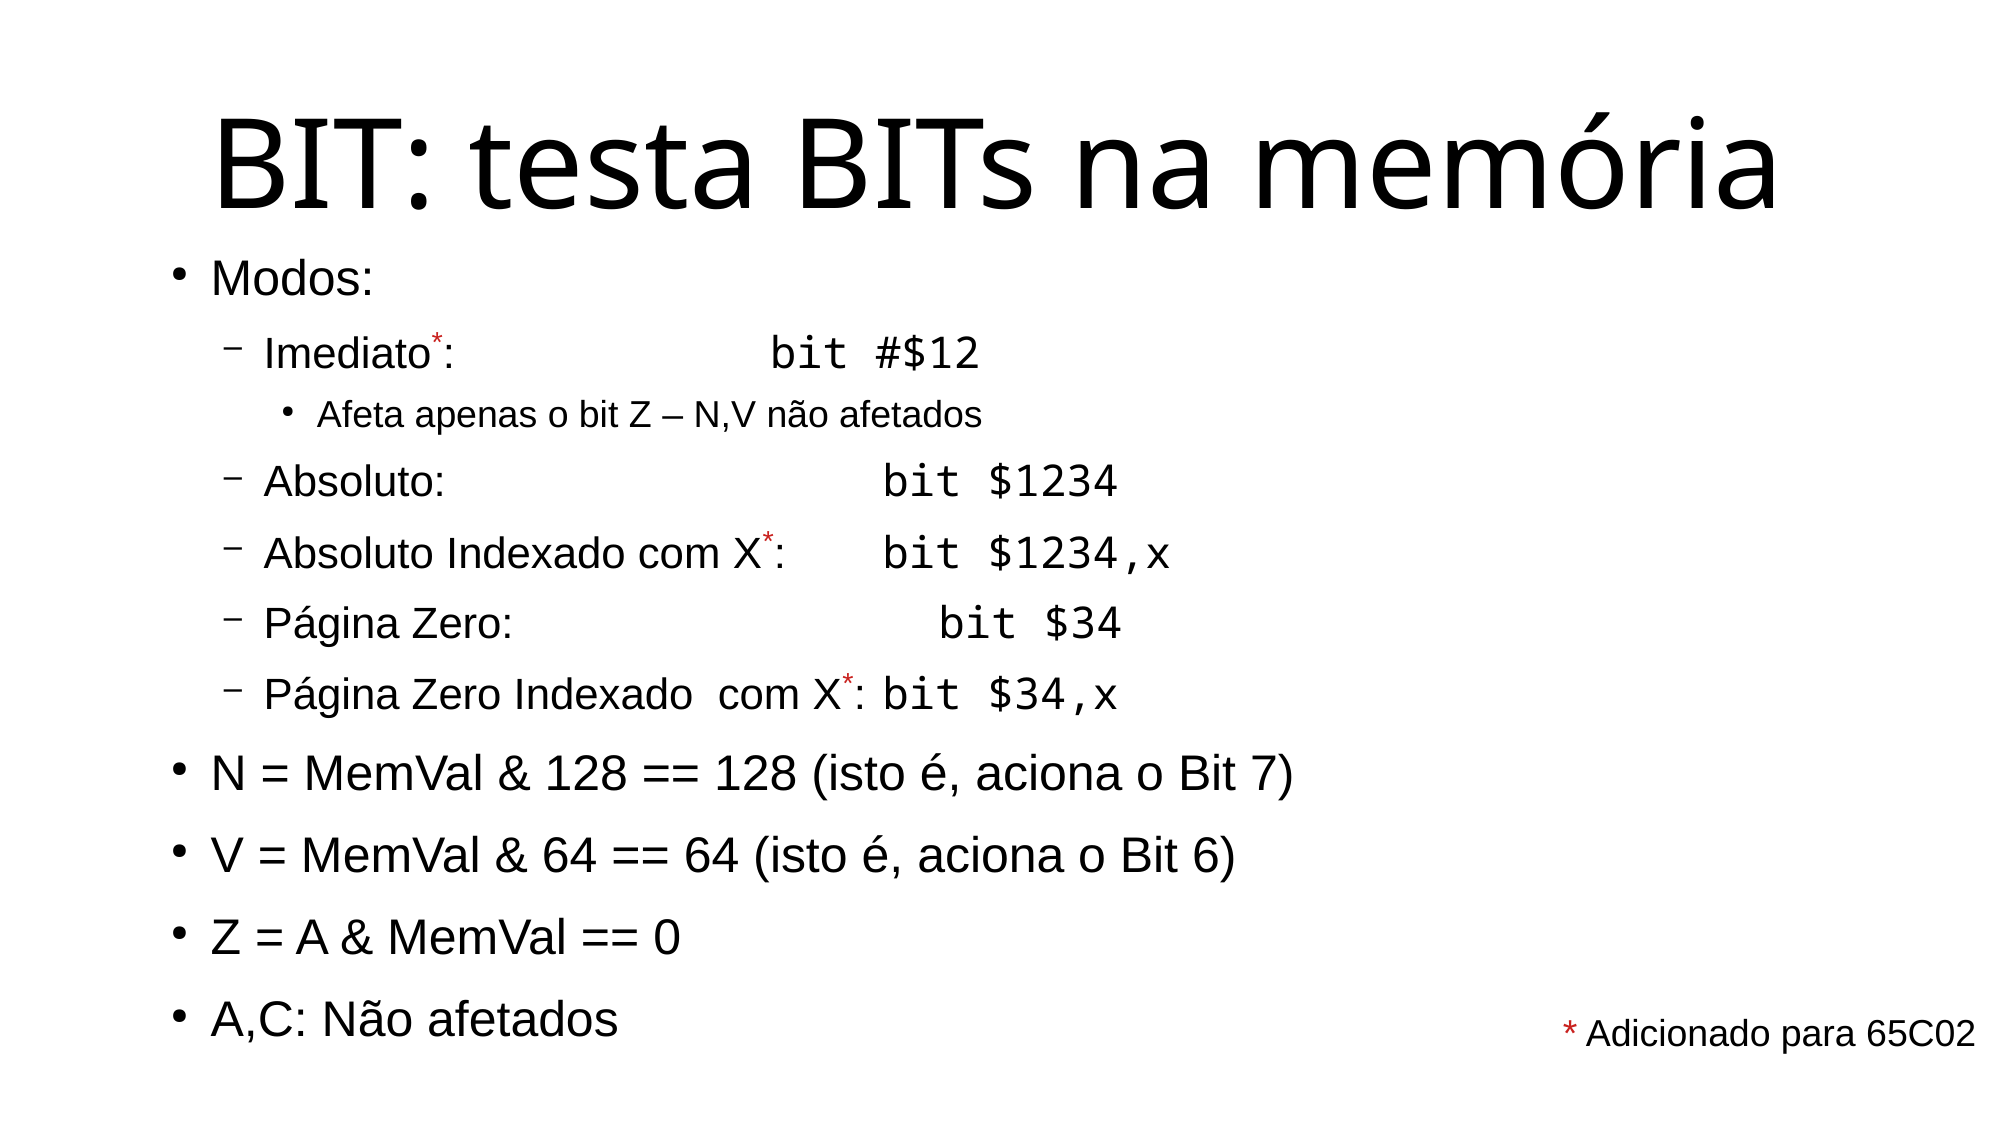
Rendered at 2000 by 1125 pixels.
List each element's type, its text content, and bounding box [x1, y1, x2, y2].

list Modos: Imediato*: bit #$12 Afeta apenas o bit Z – N,V não afetados Absoluto: bit $1234 Absoluto Indexado com X*: bit $1234,x Página Zero: bit $34 Página Zero Indexado com X*: bit $34,x N = MemVal & 128 == 128 (isto é, aciona o Bit 7) V = MemVal & 64 == 64 (isto é, aciona o Bit 6) Z = A & MemVal == 0 A,C: Não afetados [142, 278, 1868, 1064]
text_box * Adicionado para 65C02 [1548, 1005, 1992, 1062]
title BIT: testa BITs na memória [30, 59, 1966, 278]
